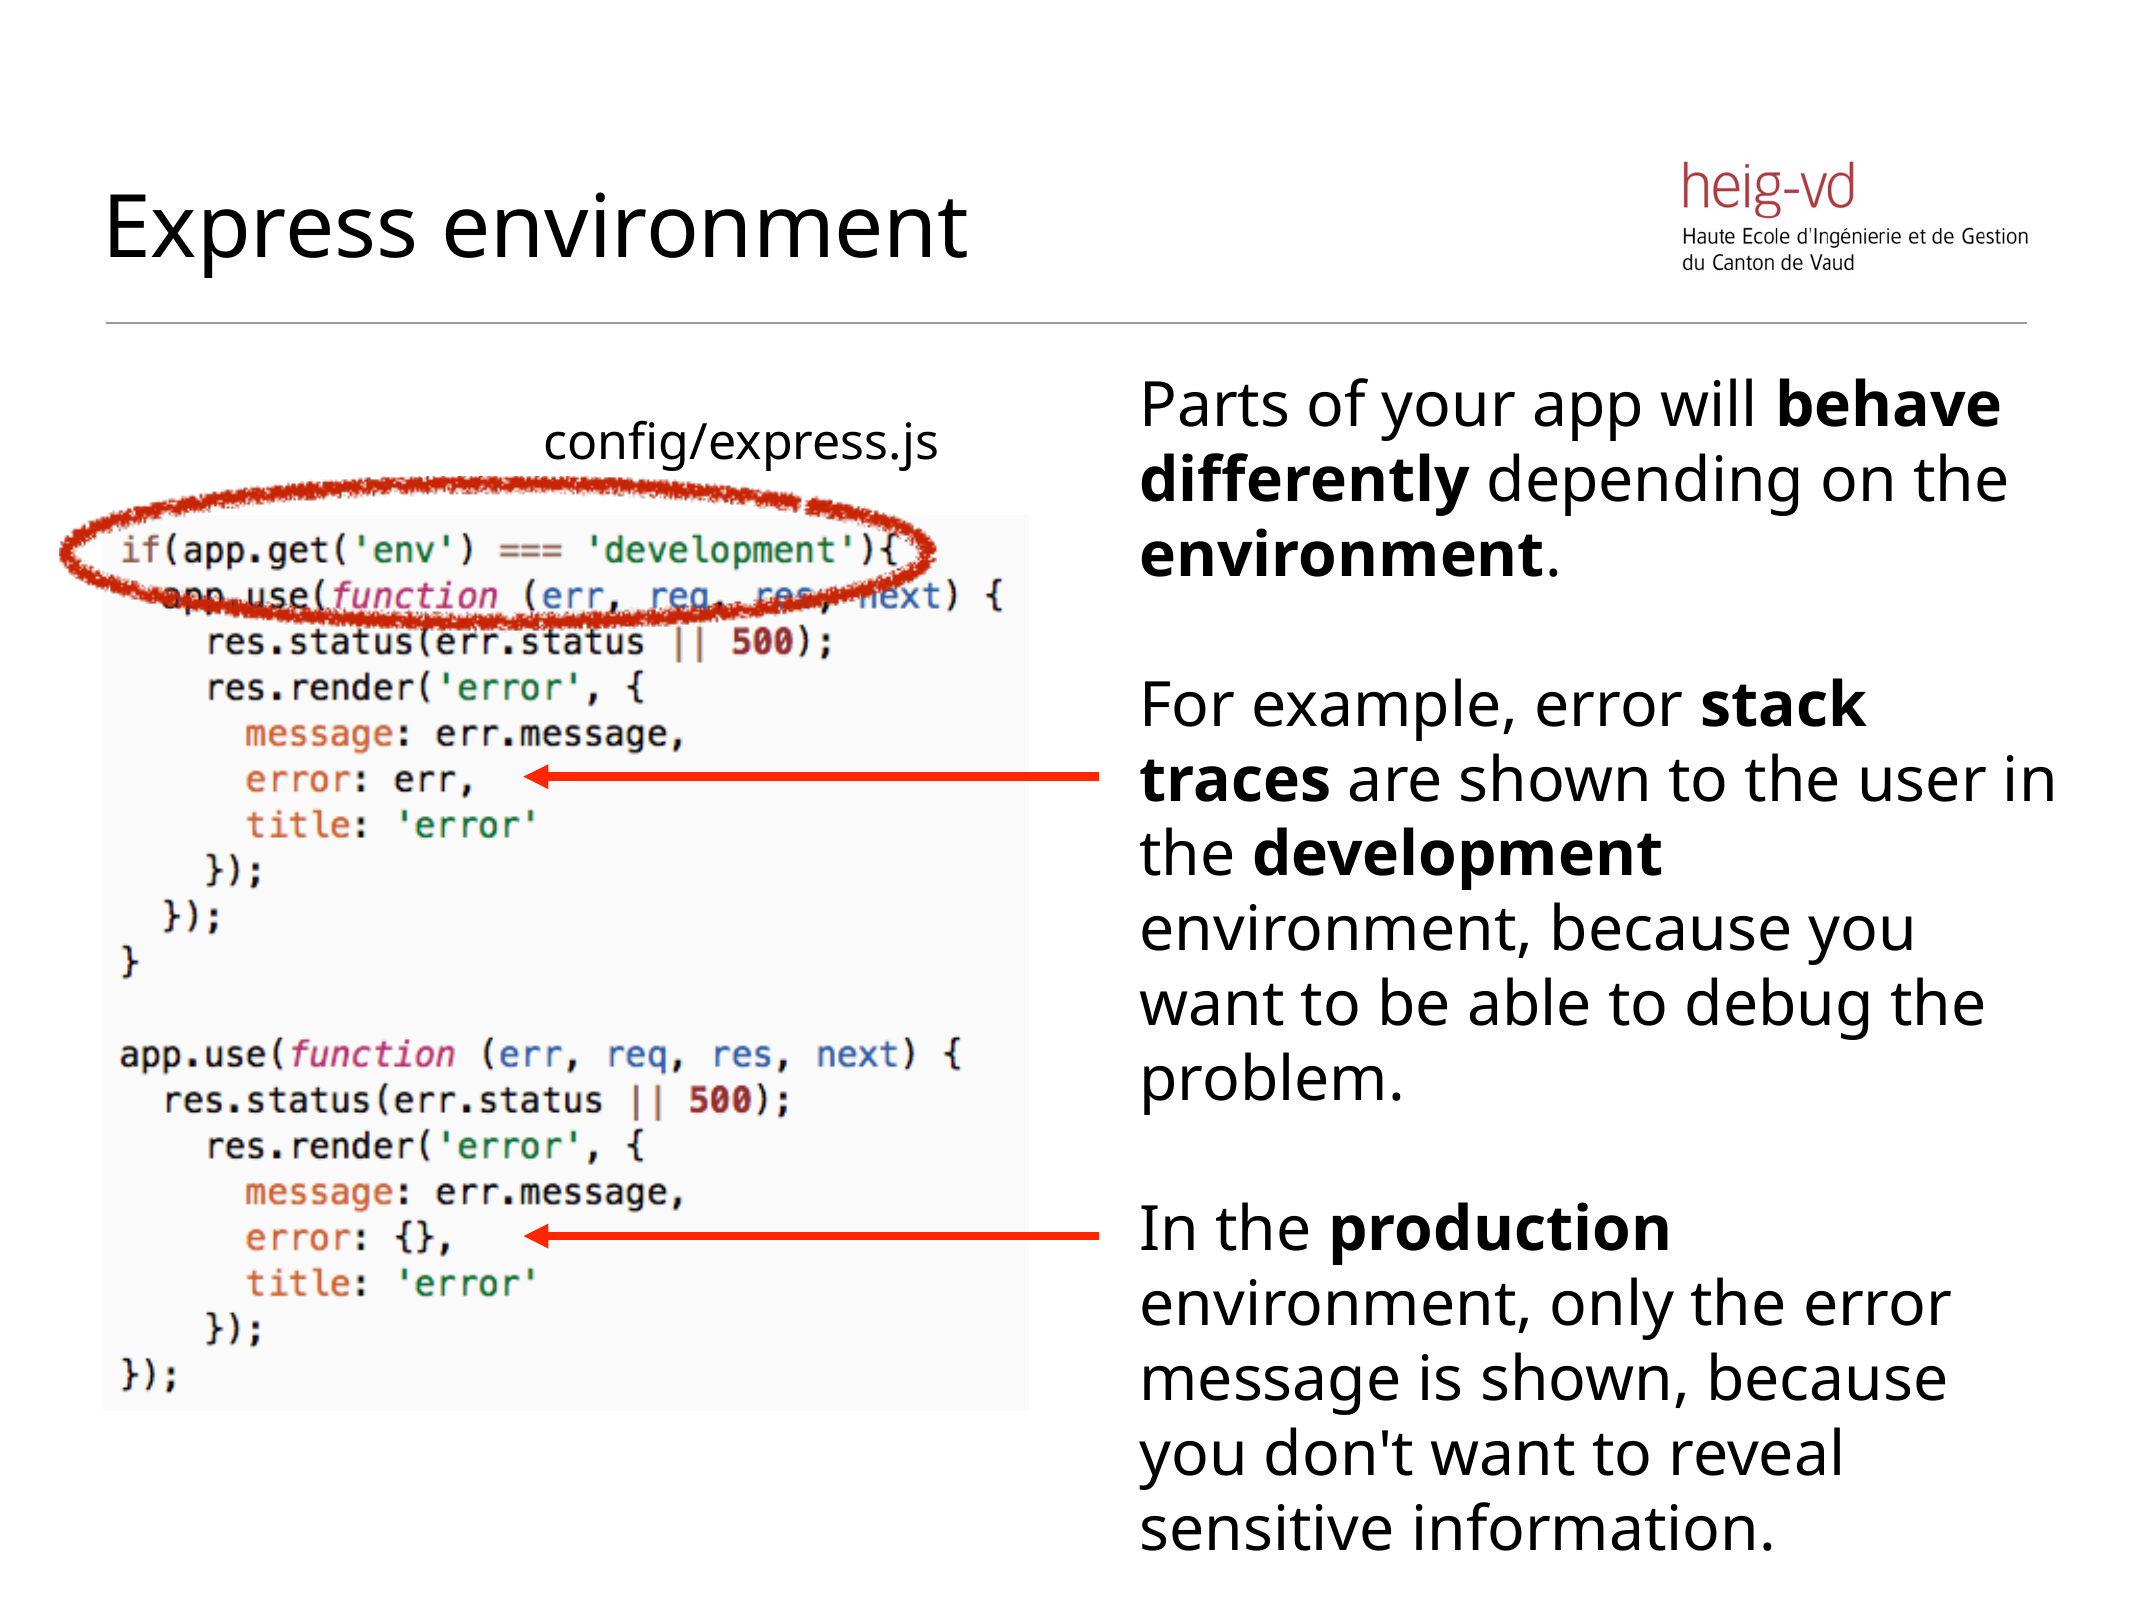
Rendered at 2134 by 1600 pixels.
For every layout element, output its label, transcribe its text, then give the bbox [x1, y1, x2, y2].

picture [59, 476, 1029, 1411]
text_box Parts of your app will behave differently depending on the environment. For example, error stack traces are shown to the user in the development environment, because you want to be able to debug the problem. In the production environment, only the error message is shown, because you don't want to reveal sensitive information. [1131, 355, 2078, 1572]
text_box config/express.js [535, 400, 948, 478]
title Express environment [93, 54, 2040, 284]
